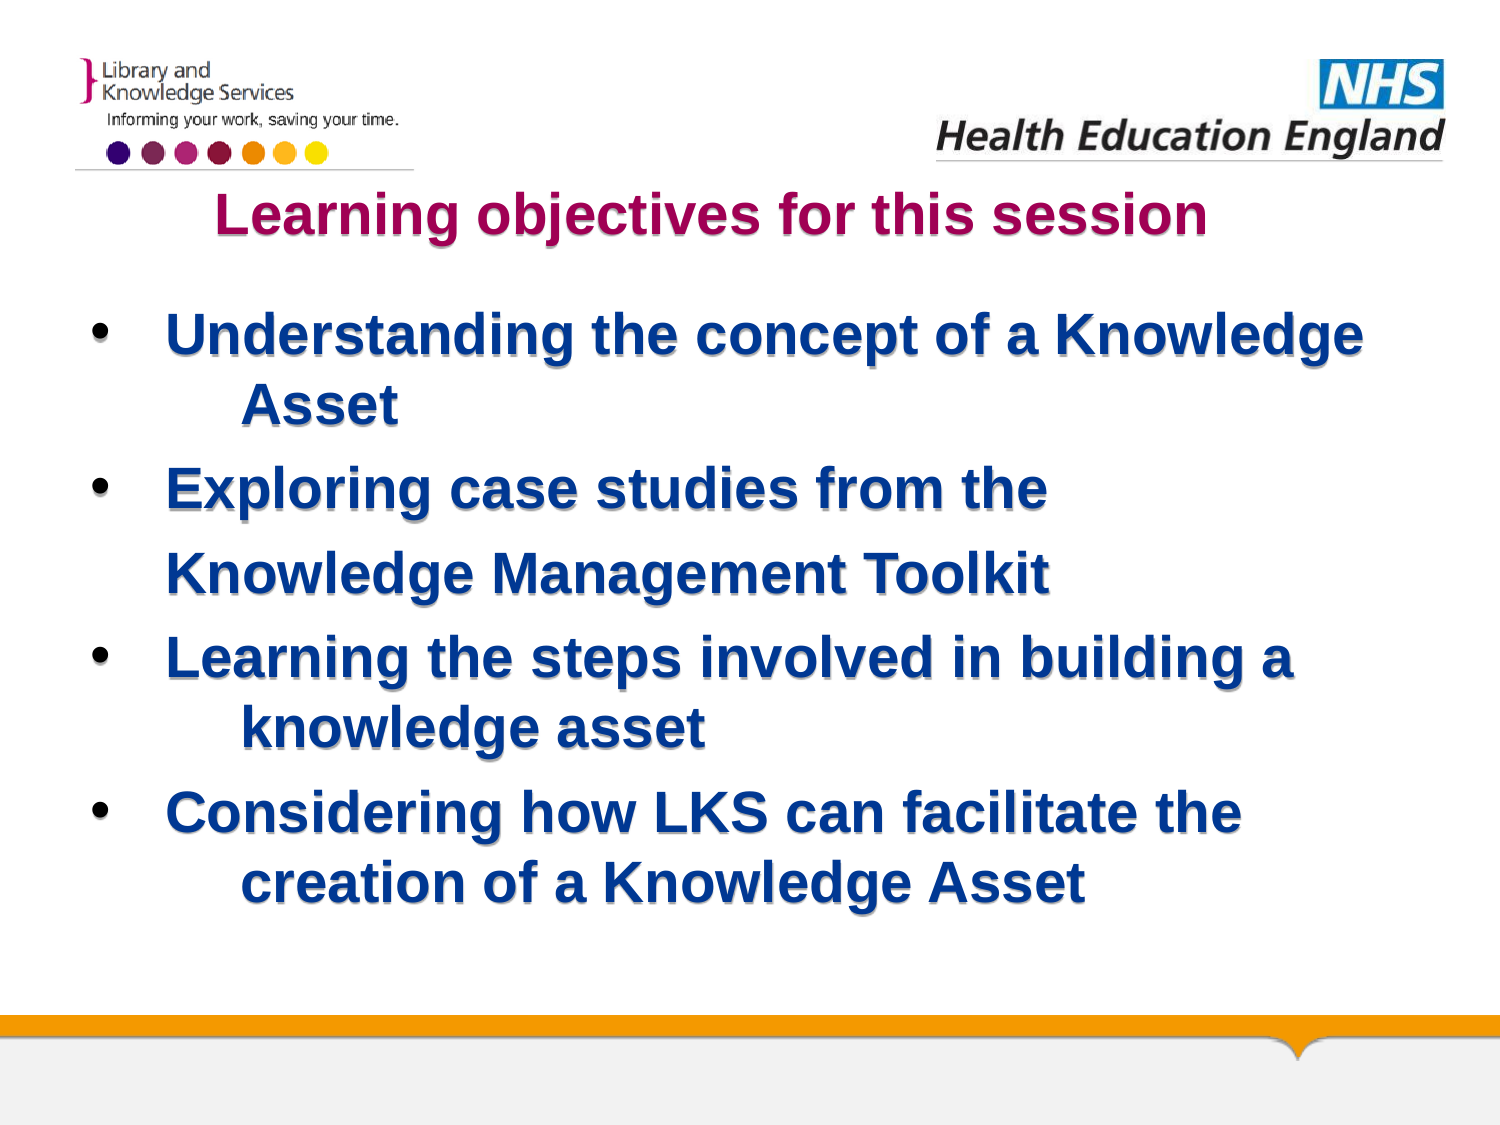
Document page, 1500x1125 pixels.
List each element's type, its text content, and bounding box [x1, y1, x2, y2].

subtitle Understanding the concept of a Knowledge Asset Exploring case studies from the Knowledge Management Toolkit Learning the steps involved in building a knowledge asset Considering how LKS can facilitate the creation of a Knowledge Asset [75, 288, 1396, 796]
picture [75, 54, 416, 169]
title Learning objectives for this session [75, 176, 1351, 288]
